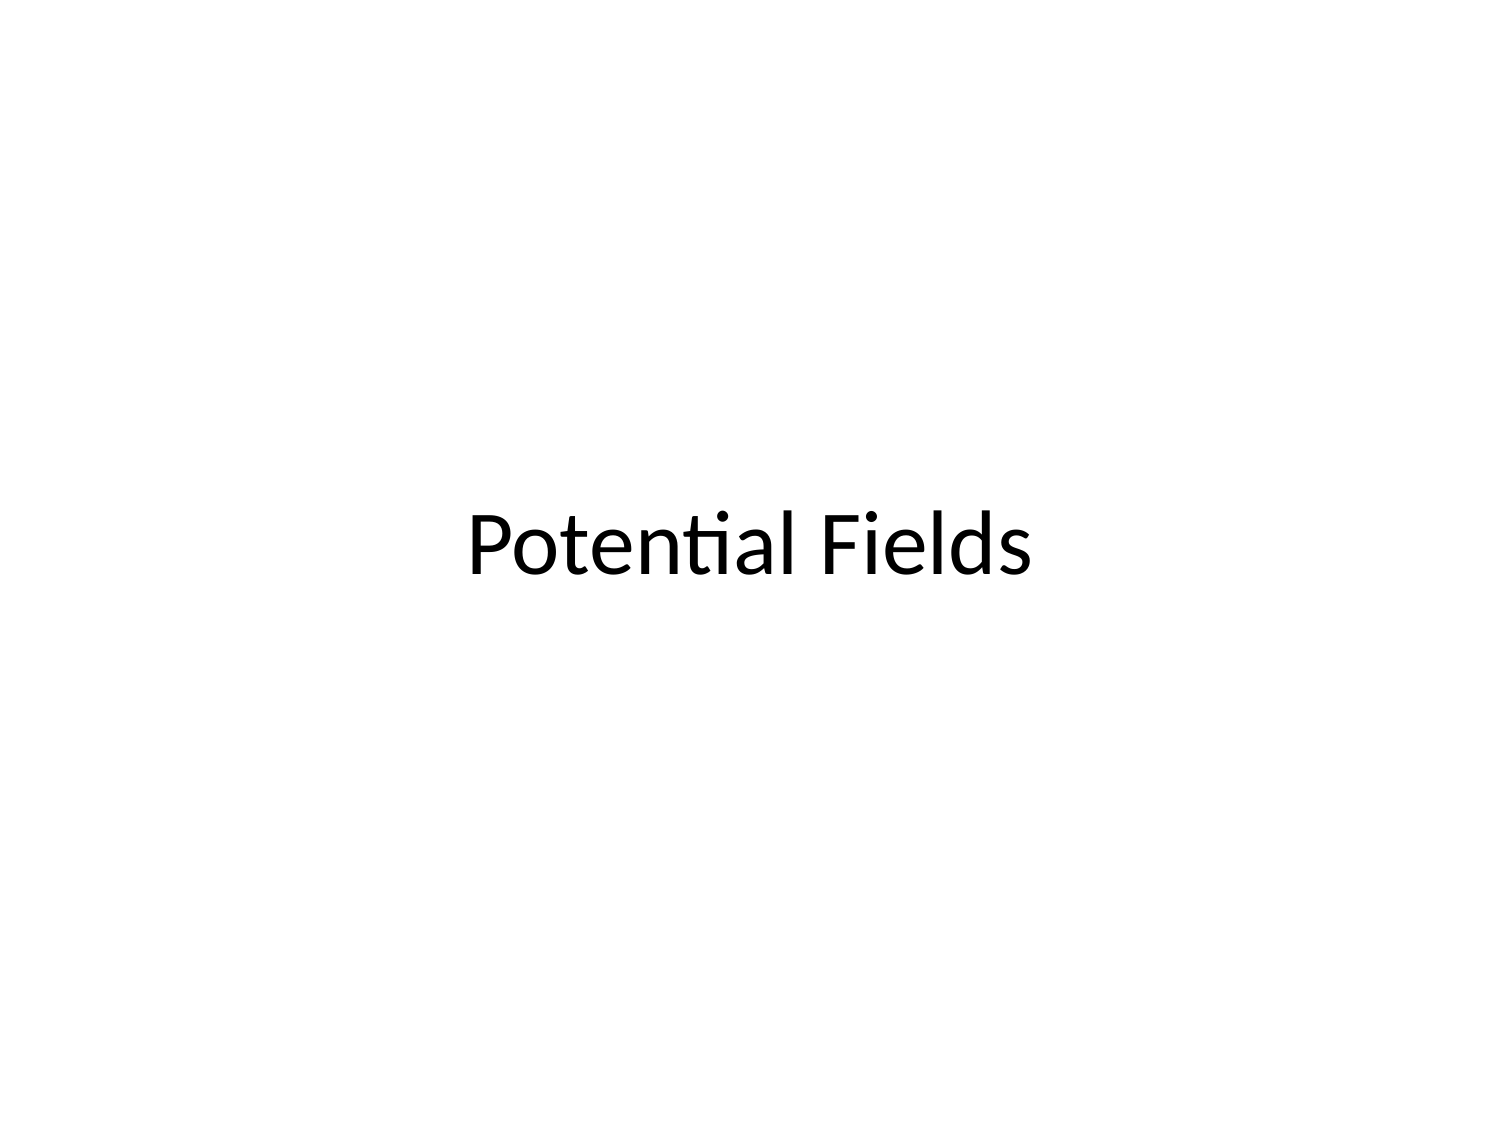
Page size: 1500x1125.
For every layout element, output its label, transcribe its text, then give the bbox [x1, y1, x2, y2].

title Potential Fields [75, 444, 1426, 632]
